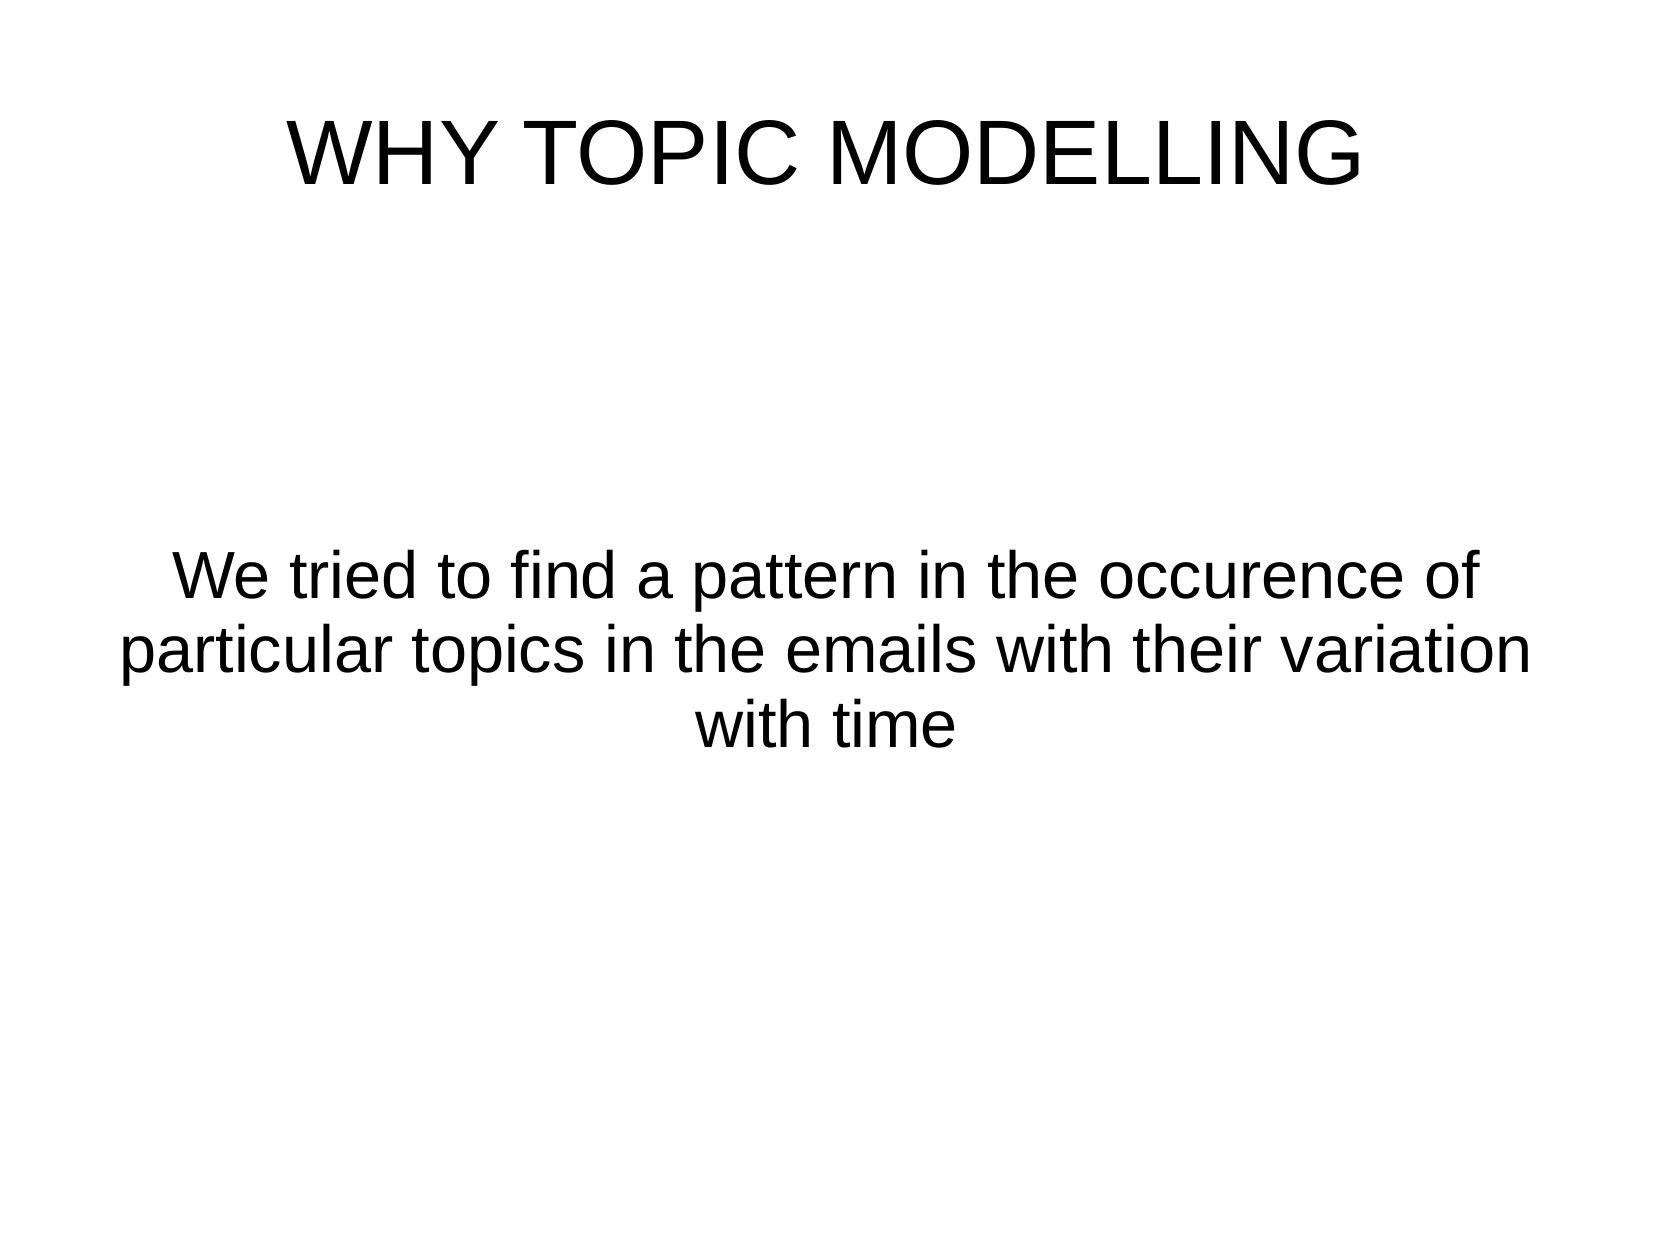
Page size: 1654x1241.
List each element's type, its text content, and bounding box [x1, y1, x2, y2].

title WHY TOPIC MODELLING [82, 49, 1571, 257]
subtitle We tried to find a pattern in the occurence of particular topics in the emails with their variation with time [82, 290, 1571, 1010]
